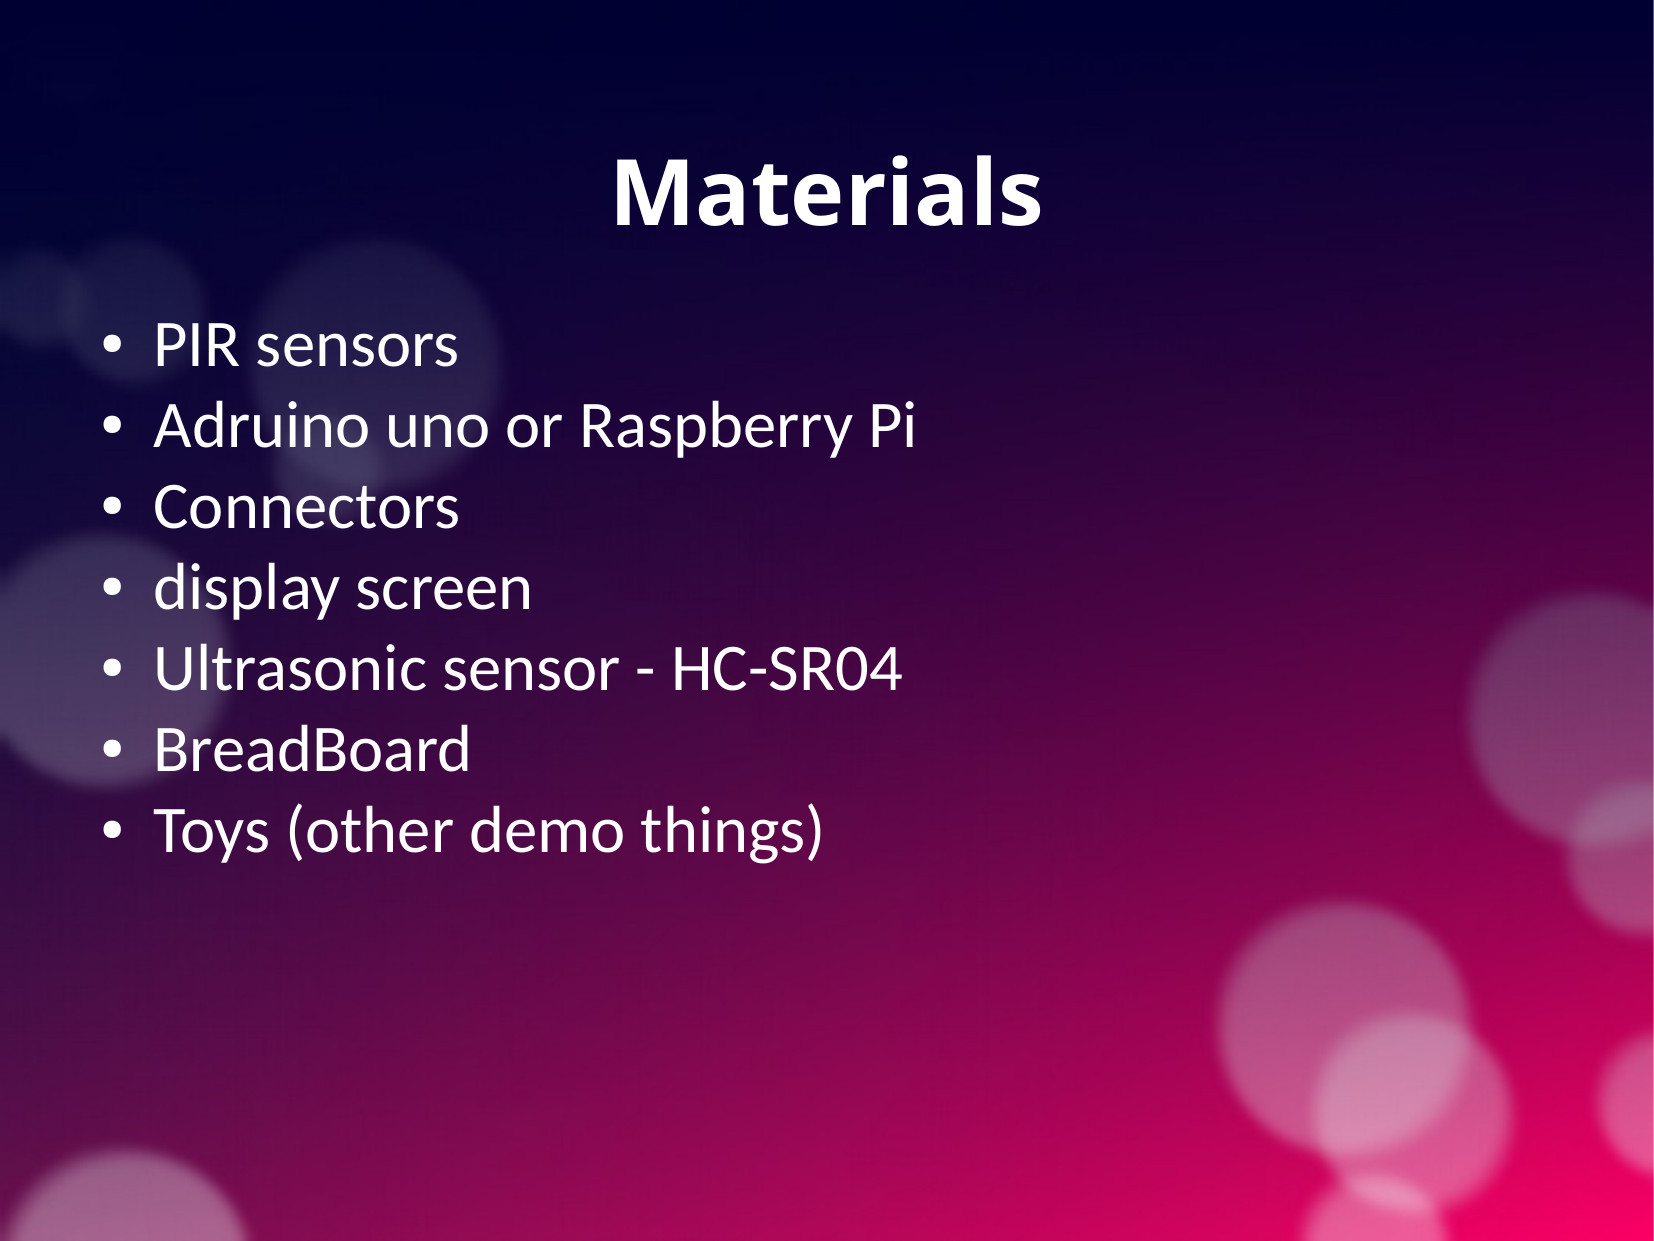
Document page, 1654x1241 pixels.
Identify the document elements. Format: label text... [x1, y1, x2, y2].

title Materials [94, 88, 1583, 296]
list PIR sensors Adruino uno or Raspberry Pi Connectors display screen Ultrasonic sensor - HC-SR04 BreadBoard Toys (other demo things) [82, 318, 1571, 1010]
picture [0, 0, 1654, 1241]
